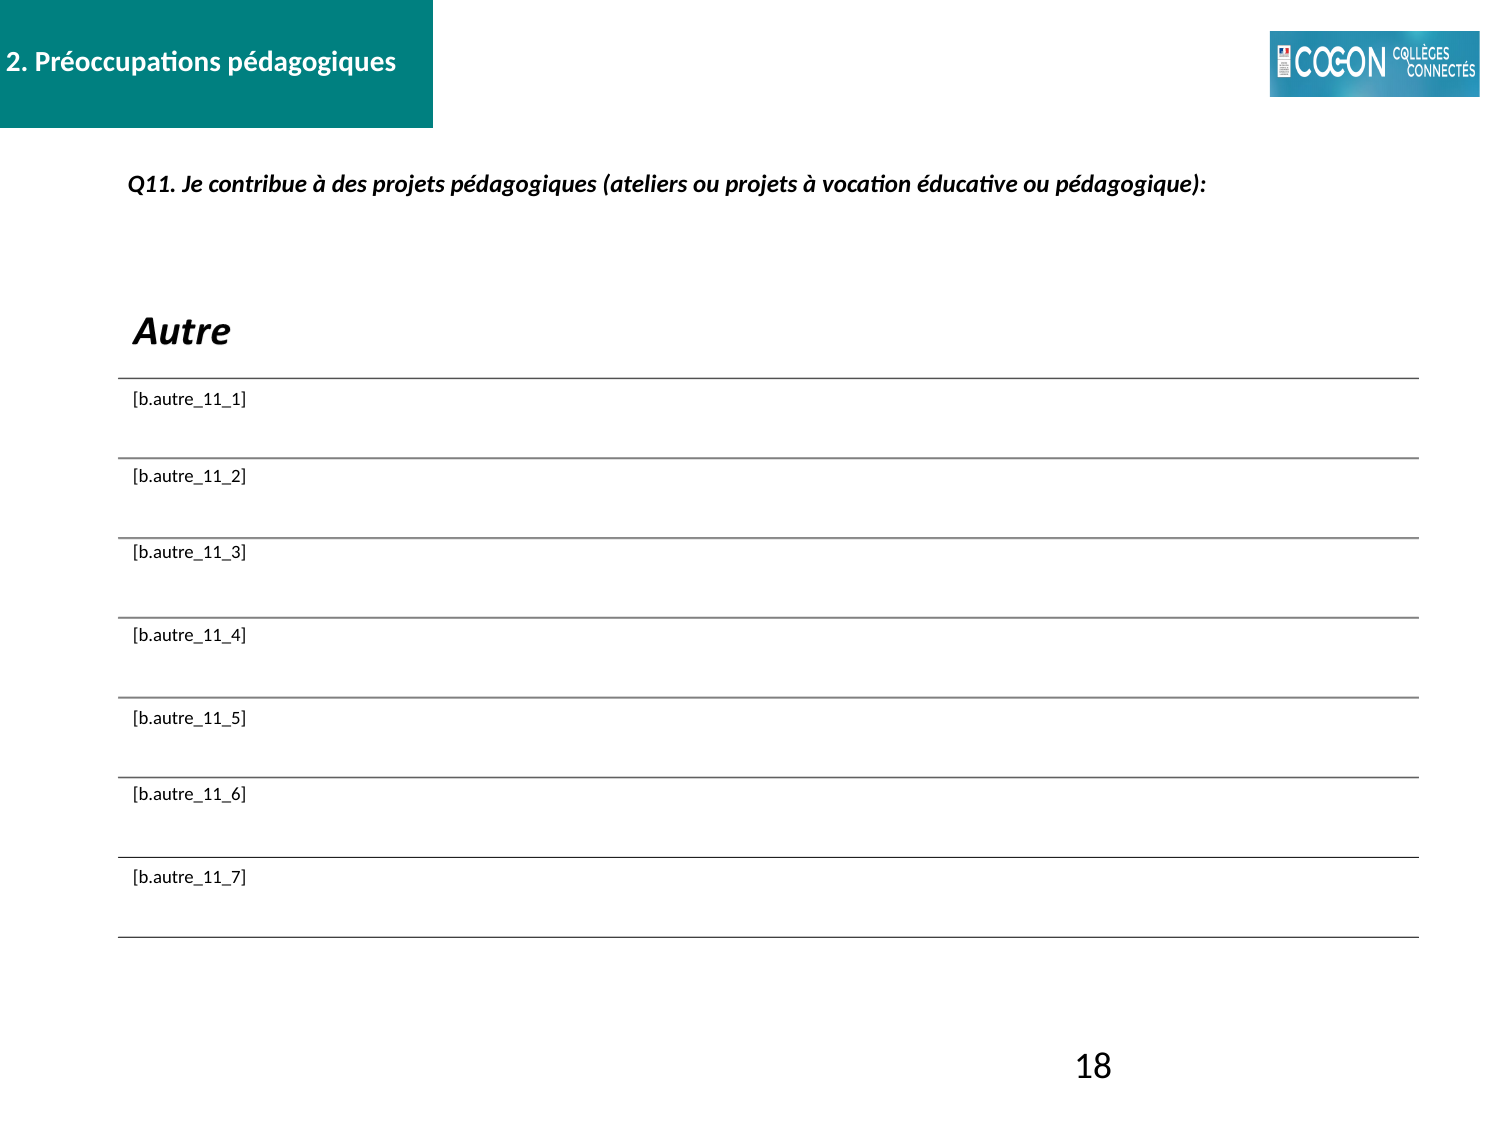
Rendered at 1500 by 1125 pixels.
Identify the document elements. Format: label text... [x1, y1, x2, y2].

text_box [b.autre_11_4] [118, 620, 1419, 697]
text_box [b.autre_11_2] [118, 460, 1419, 537]
text_box [b.autre_11_3] [118, 537, 1419, 615]
picture [1269, 31, 1480, 97]
text_box [b.autre_11_7] [118, 862, 1419, 939]
text_box Q11. Je contribue à des projets pédagogiques (ateliers ou projets à vocation éducative ou pédagogique): [112, 166, 1407, 221]
picture [108, 292, 1419, 938]
text_box [b.autre_11_1] [118, 383, 1419, 460]
text_box [b.autre_11_5] [118, 702, 1419, 779]
text_box [b.autre_11_6] [118, 779, 1419, 857]
text_box <numéro> [1059, 1042, 1397, 1103]
text_box 2. Préoccupations pédagogiques [0, 0, 433, 128]
